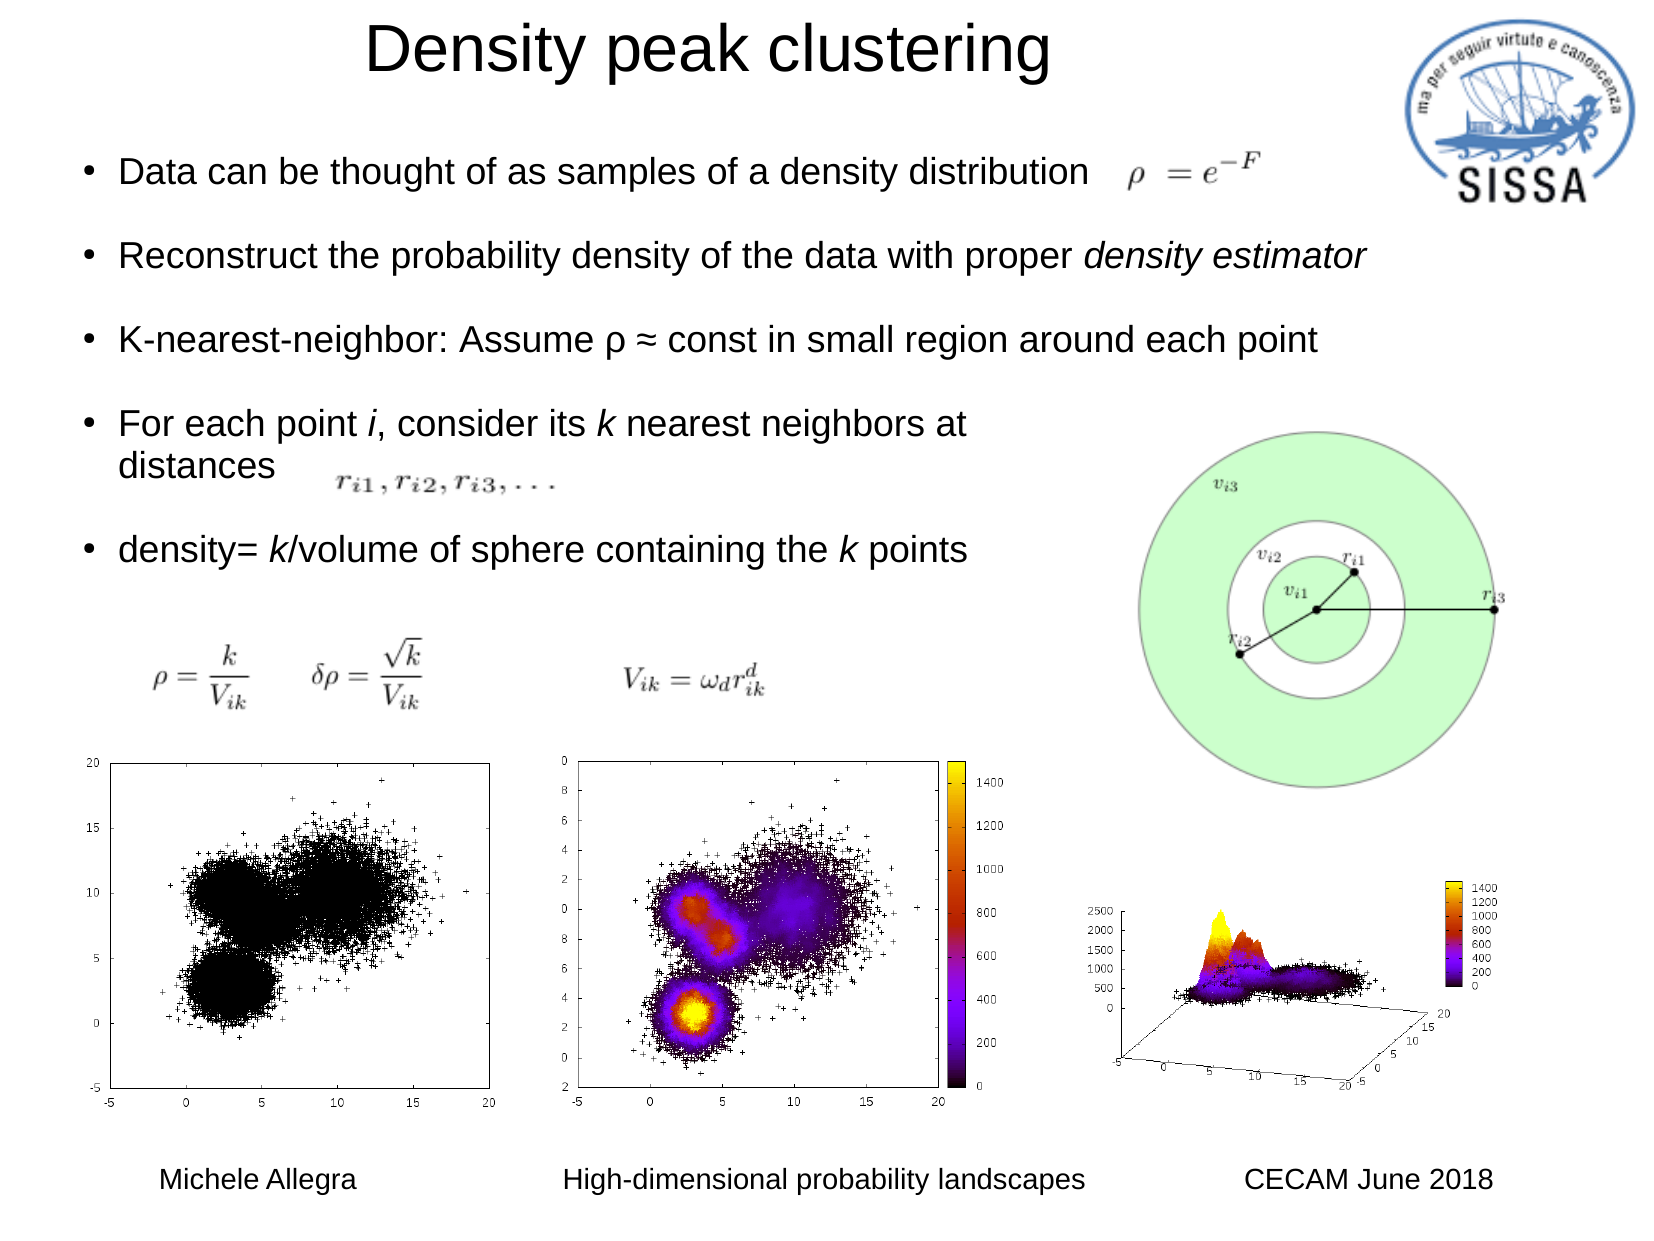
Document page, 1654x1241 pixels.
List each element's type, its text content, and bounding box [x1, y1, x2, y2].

picture [610, 639, 789, 723]
picture [67, 745, 1029, 1118]
picture [1113, 131, 1281, 213]
picture [312, 455, 573, 515]
title Density peak clustering [82, 0, 1335, 100]
picture [112, 632, 451, 722]
subtitle Data can be thought of as samples of a density distribution Reconstruct the probability density of the data with proper density estimator K-nearest-neighbor: Assume ρ ≈ const in small region around each point For each point i, consider its k nearest neighbors at distances density= k/volume of sphere containing the k points [82, 150, 1571, 1141]
picture [1391, 16, 1652, 207]
title Michele Allegra High-dimensional probability landscapes CECAM June 2018 [82, 1141, 1571, 1217]
picture [1045, 388, 1562, 1140]
